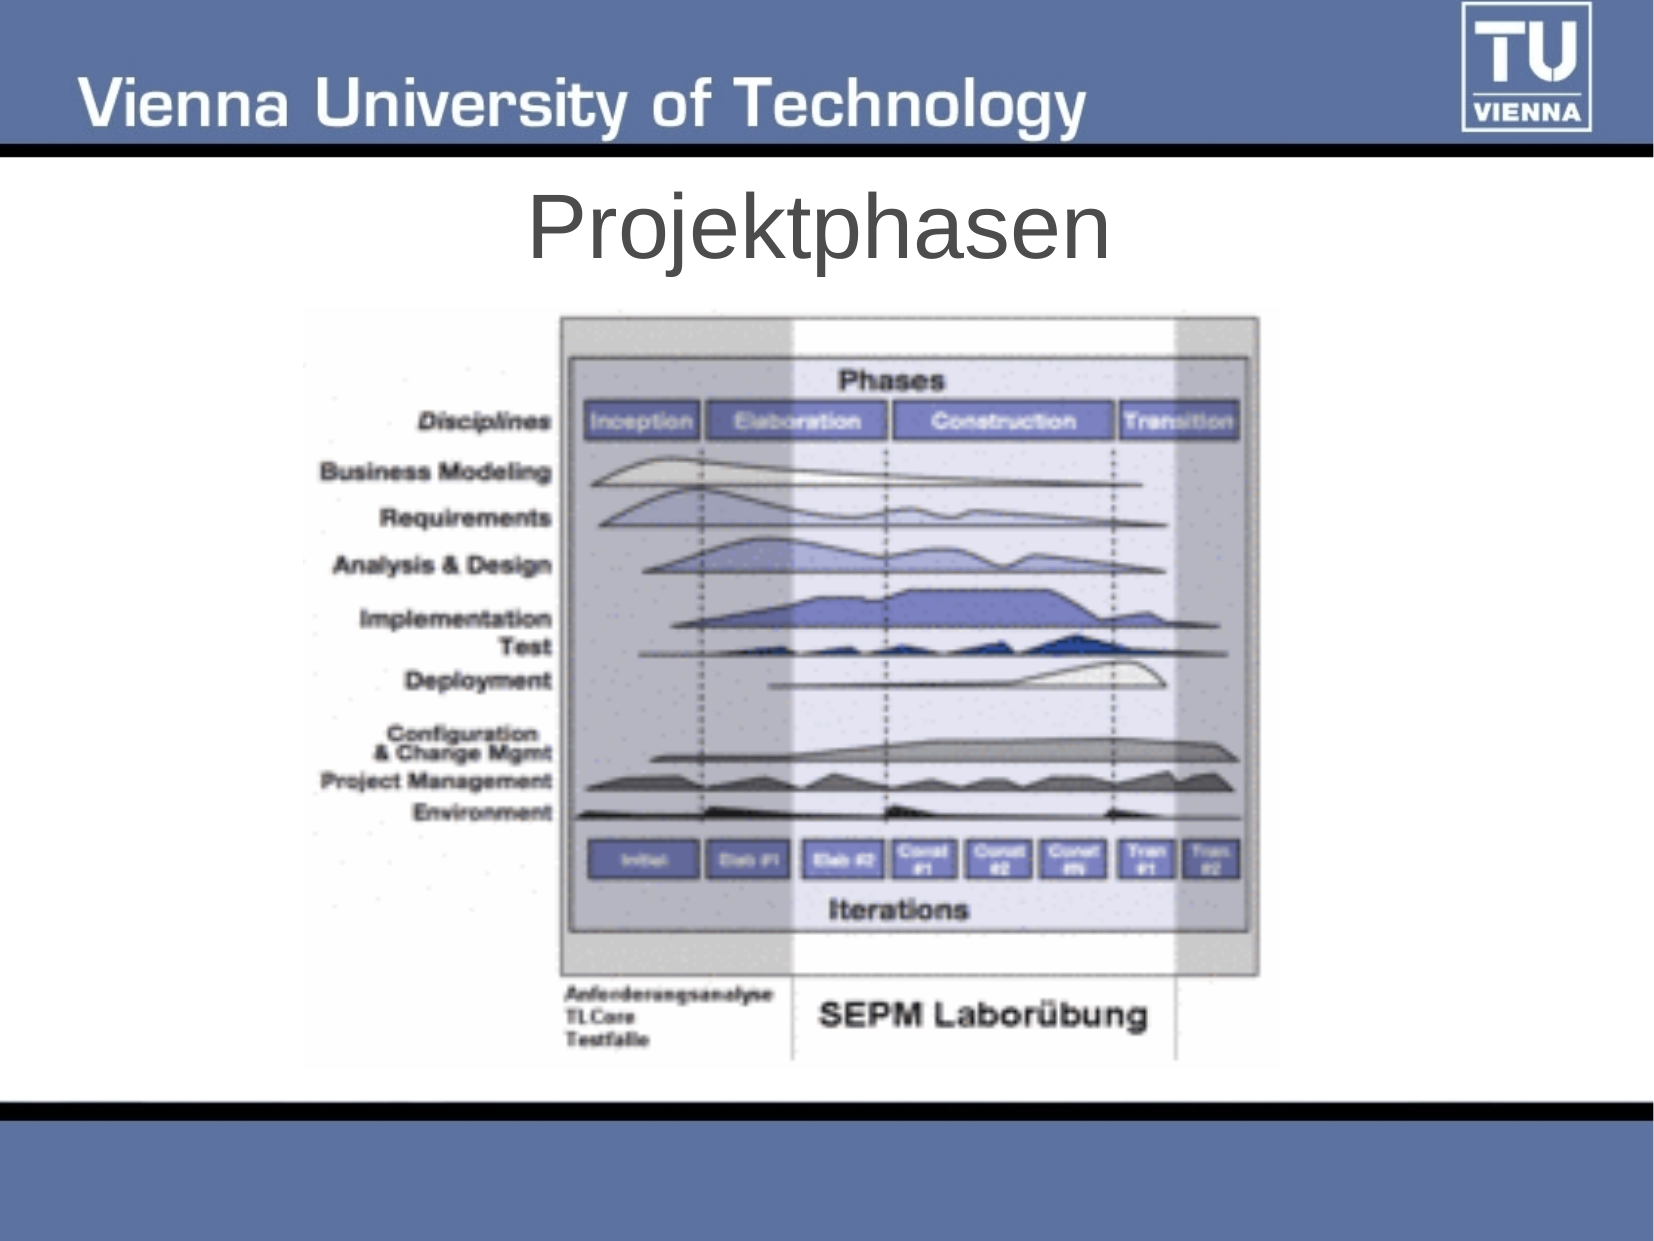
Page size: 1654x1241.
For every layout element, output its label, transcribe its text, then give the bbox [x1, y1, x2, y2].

title Projektphasen [113, 144, 1526, 309]
picture [0, 0, 1654, 1241]
